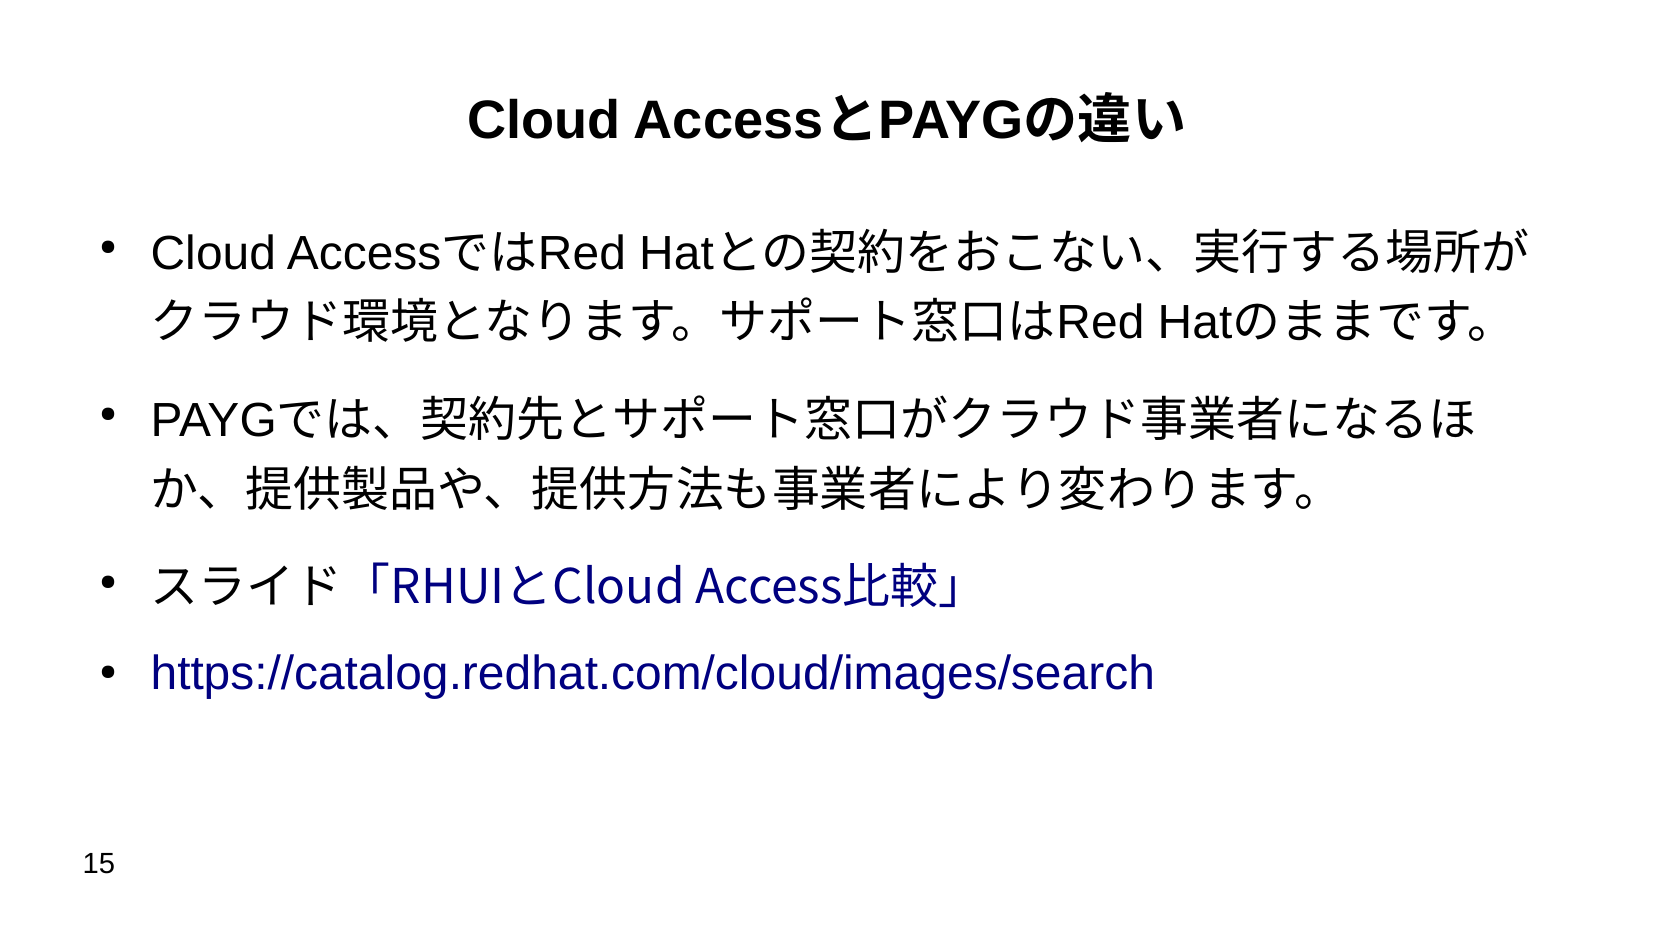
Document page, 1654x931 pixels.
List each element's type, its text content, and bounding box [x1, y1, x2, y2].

title Cloud AccessとPAYGの違い [82, 37, 1571, 193]
list Cloud AccessではRed Hatとの契約をおこない、実行する場所がクラウド環境となります。サポート窓口はRed Hatのままです。 PAYGでは、契約先とサポート窓口がクラウド事業者になるほか、提供製品や、提供方法も事業者により変わります。 スライド「RHUIとCloud Access比較」 https://catalog.redhat.com/cloud/images/search [82, 213, 1571, 753]
